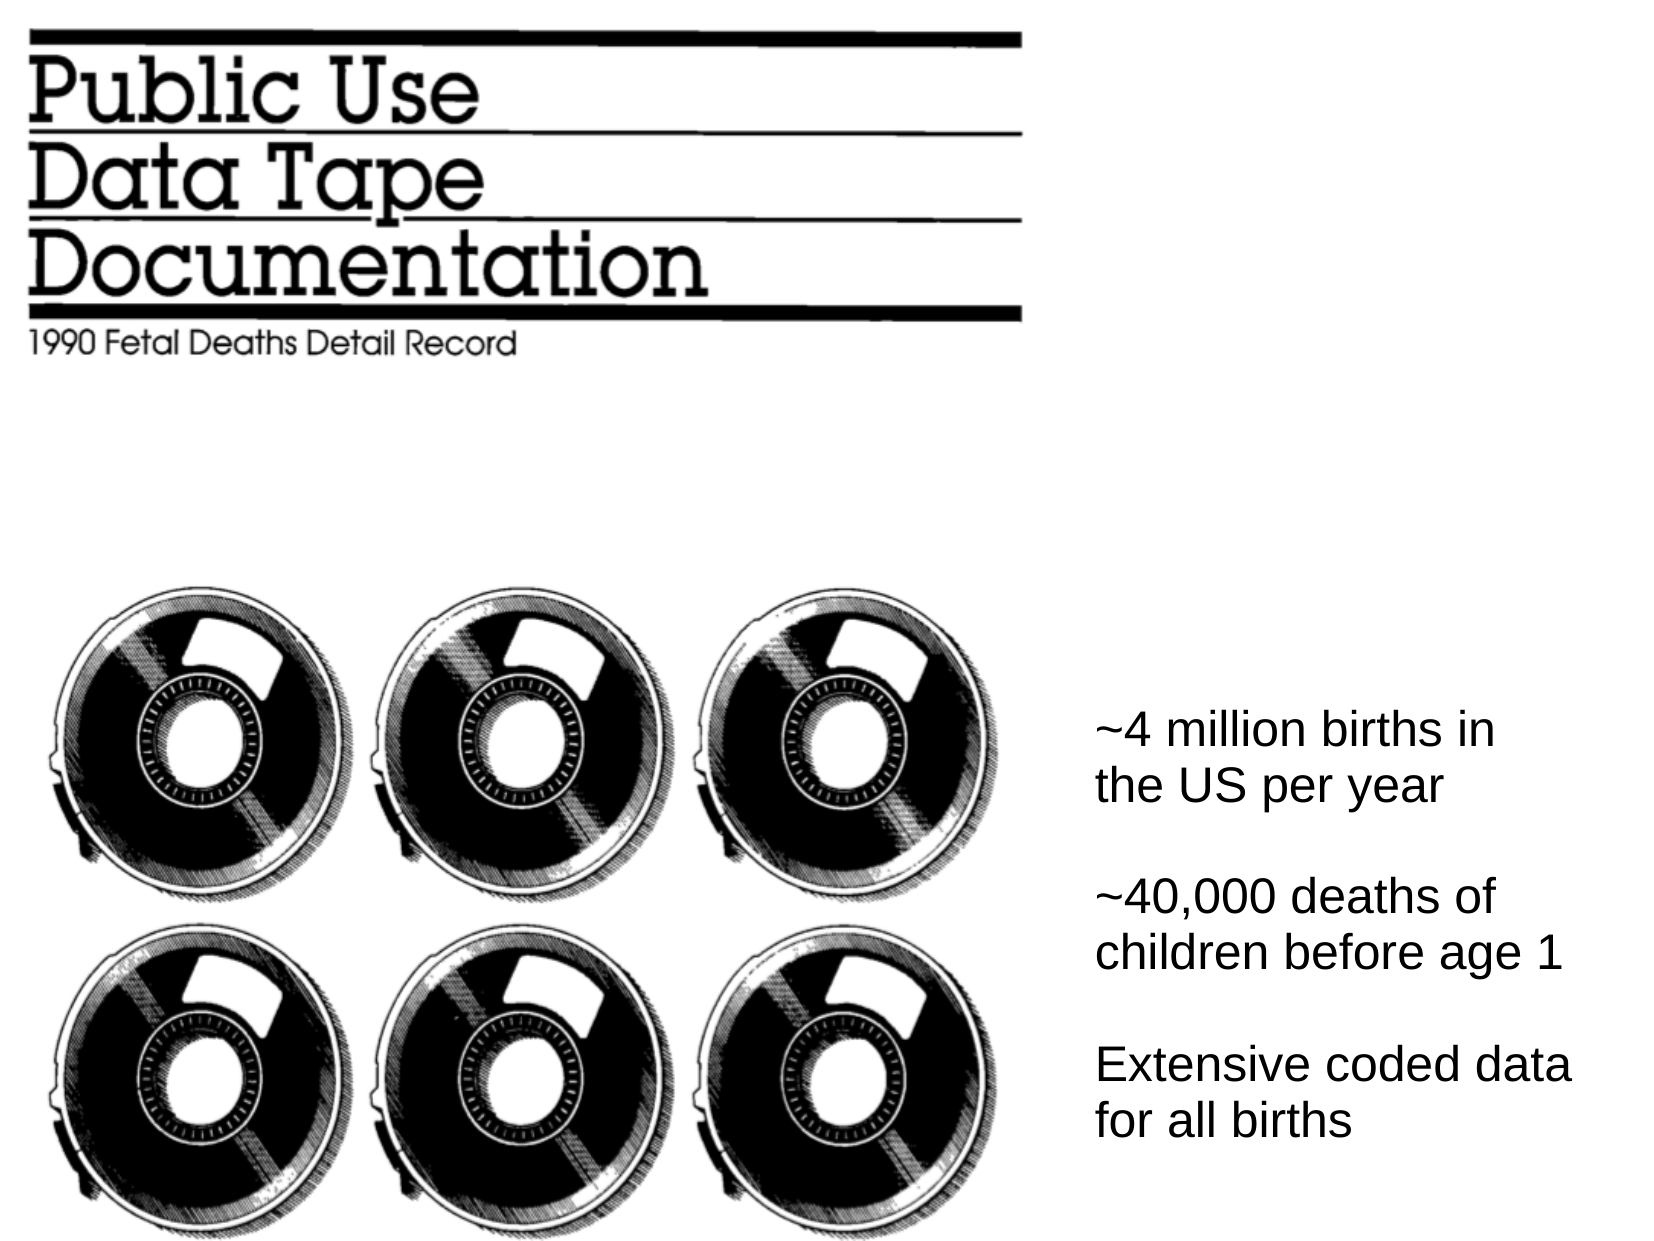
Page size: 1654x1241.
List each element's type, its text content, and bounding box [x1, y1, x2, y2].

picture [10, 4, 1050, 1241]
text_box ~4 million births in the US per year ~40,000 deaths of children before age 1 Extensive coded data for all births [1080, 694, 1591, 1156]
